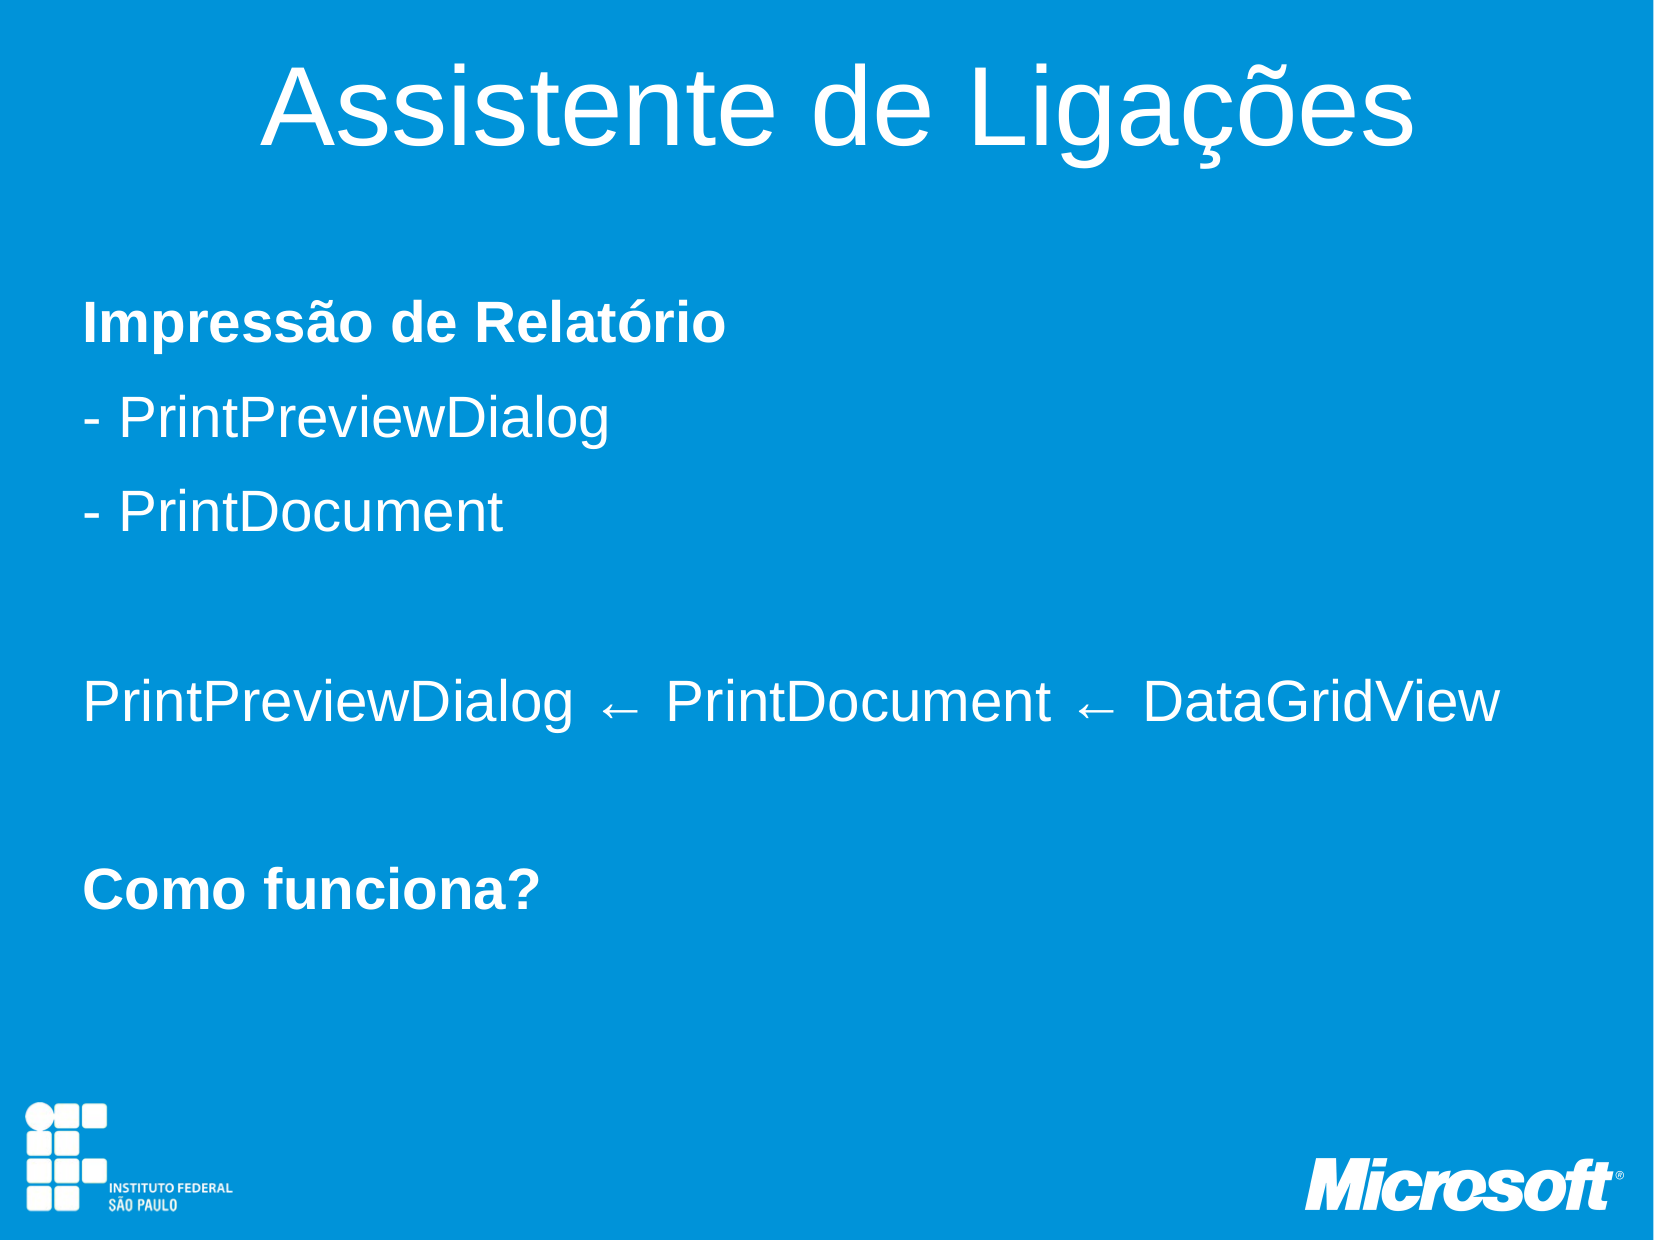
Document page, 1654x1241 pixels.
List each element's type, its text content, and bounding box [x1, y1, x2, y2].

picture [27, 1159, 51, 1183]
picture [227, 1184, 232, 1192]
picture [218, 1184, 224, 1192]
picture [1373, 1159, 1386, 1166]
picture [55, 1186, 79, 1211]
picture [155, 1184, 168, 1192]
picture [170, 1199, 176, 1211]
picture [1525, 1159, 1612, 1211]
list Impressão de Relatório - PrintPreviewDialog - PrintDocument PrintPreviewDialog ← PrintDocument ← DataGridView Como funciona? [82, 290, 1571, 1010]
picture [1420, 1170, 1524, 1211]
picture [26, 1103, 79, 1155]
picture [1382, 1171, 1422, 1210]
picture [82, 1159, 107, 1183]
picture [1306, 1159, 1369, 1209]
picture [55, 1131, 79, 1155]
picture [27, 1186, 51, 1211]
picture [118, 1184, 126, 1192]
picture [55, 1159, 79, 1183]
picture [82, 1104, 107, 1128]
picture [118, 1197, 132, 1211]
picture [146, 1199, 168, 1211]
picture [138, 1199, 144, 1209]
picture [1364, 1172, 1383, 1209]
text_box Assistente de Ligações [94, 35, 1583, 178]
picture [185, 1184, 200, 1192]
